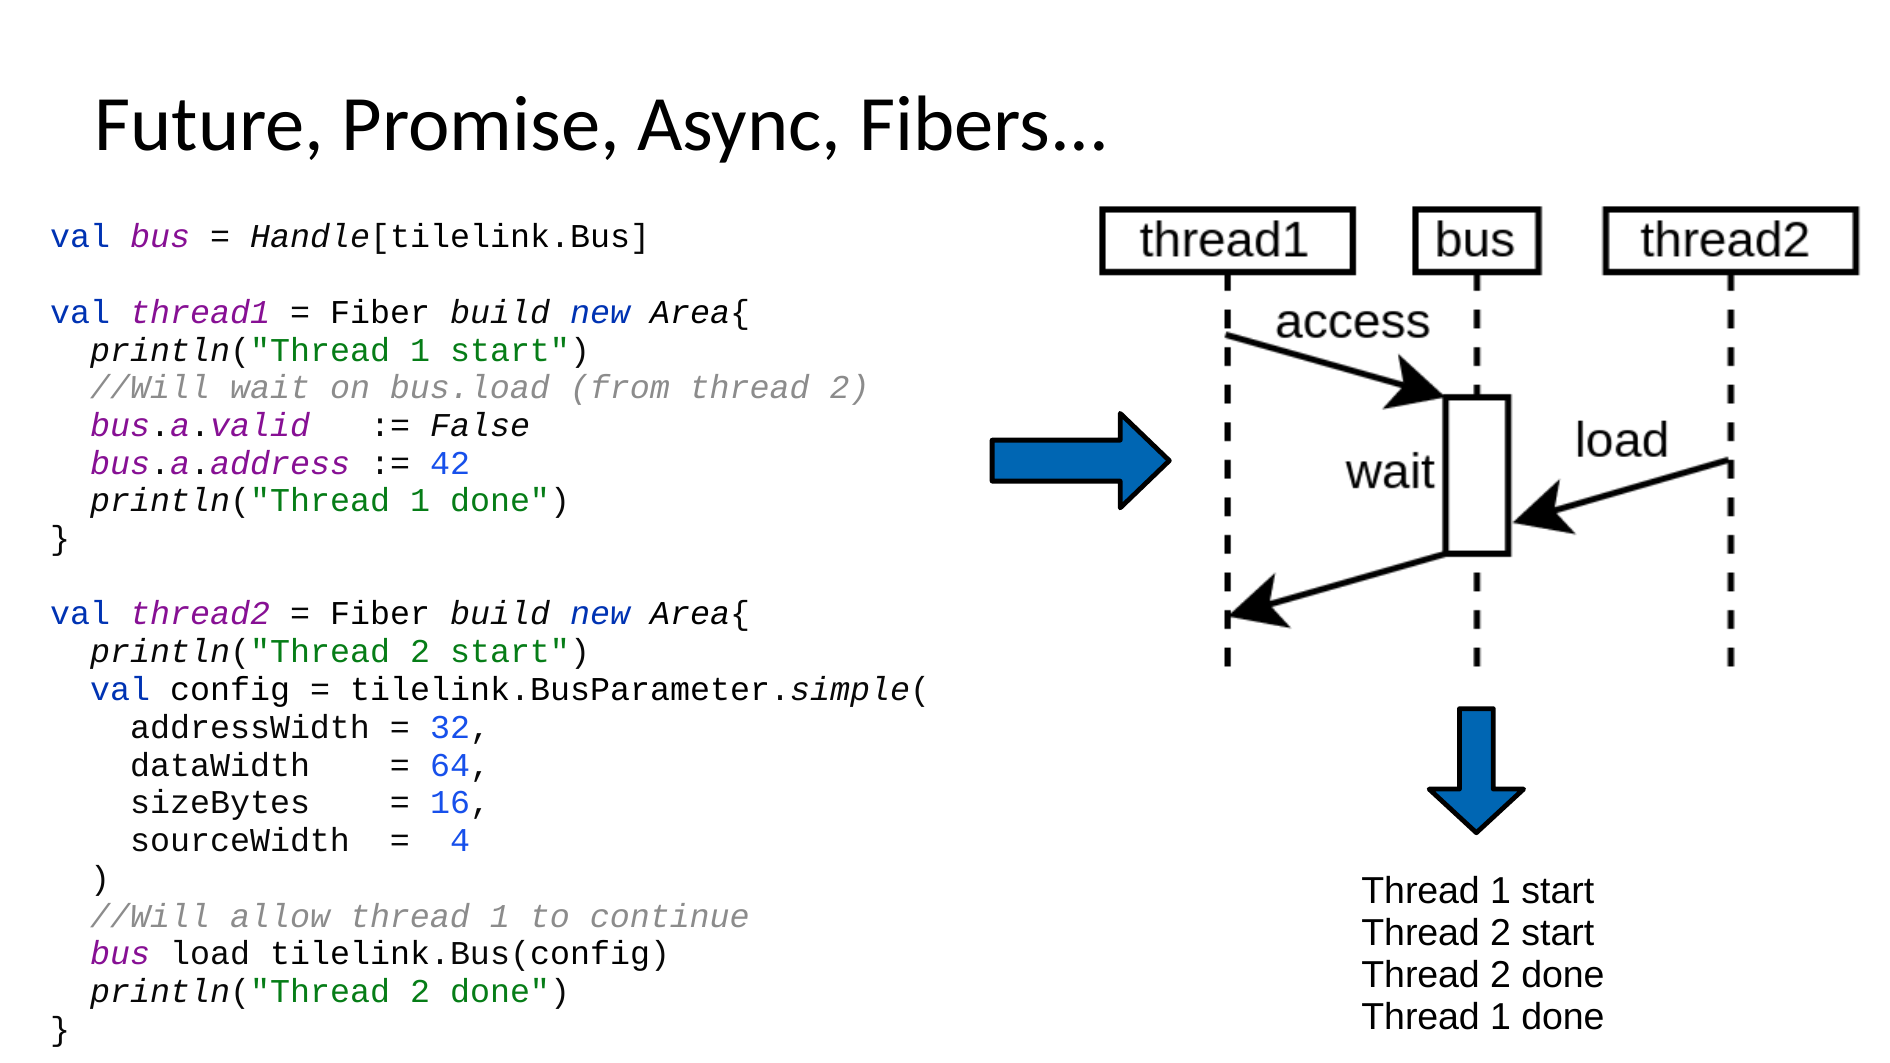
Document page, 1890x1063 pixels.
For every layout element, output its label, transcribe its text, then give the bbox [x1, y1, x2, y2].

text_box [1429, 745, 1524, 833]
text_box Thread 1 start Thread 2 start Thread 2 done Thread 1 done [1346, 862, 1620, 1046]
title Future, Promise, Async, Fibers... [94, 42, 1796, 212]
text_box val bus = Handle[tilelink.Bus] val thread1 = Fiber build new Area{ println("Thread 1 start") //Will wait on bus.load (from thread 2) bus.a.valid := False bus.a.address := 42 println("Thread 1 done") } val thread2 = Fiber build new Area{ println("Thread 2 start") val config = tilelink.BusParameter.simple( addressWidth = 32, dataWidth = 64, sizeBytes = 16, sourceWidth = 4 ) //Will allow thread 1 to continue bus load tilelink.Bus(config) println("Thread 2 done") } [35, 212, 1099, 1063]
picture [1037, 144, 1890, 745]
